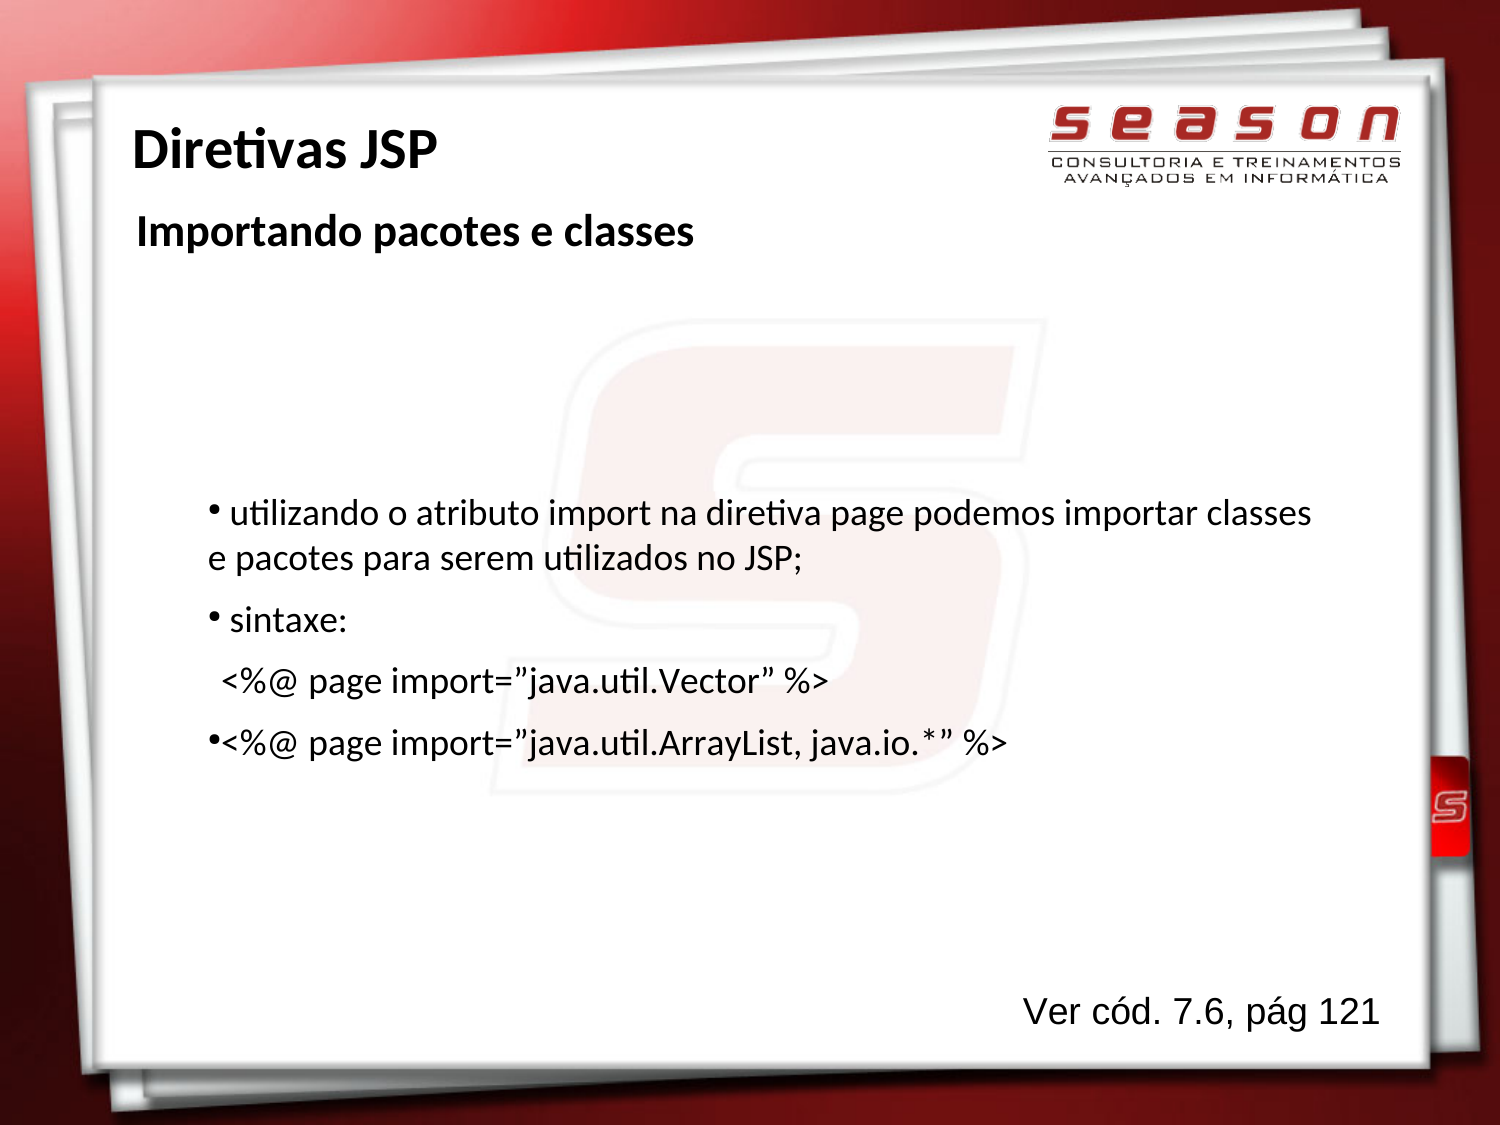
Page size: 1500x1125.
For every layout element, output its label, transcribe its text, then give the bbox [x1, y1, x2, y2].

text_box Importando pacotes e classes [119, 200, 1240, 256]
title Diretivas JSP [118, 33, 1394, 257]
text_box Ver cód. 7.6, pág 121 [708, 979, 1396, 1040]
text_box utilizando o atributo import na diretiva page podemos importar classes e pacotes para serem utilizados no JSP; sintaxe: <%@ page import=”java.util.Vector” %> <%@ page import=”java.util.ArrayList, java.io.*” %> [207, 357, 1328, 894]
picture [0, 0, 1500, 1125]
